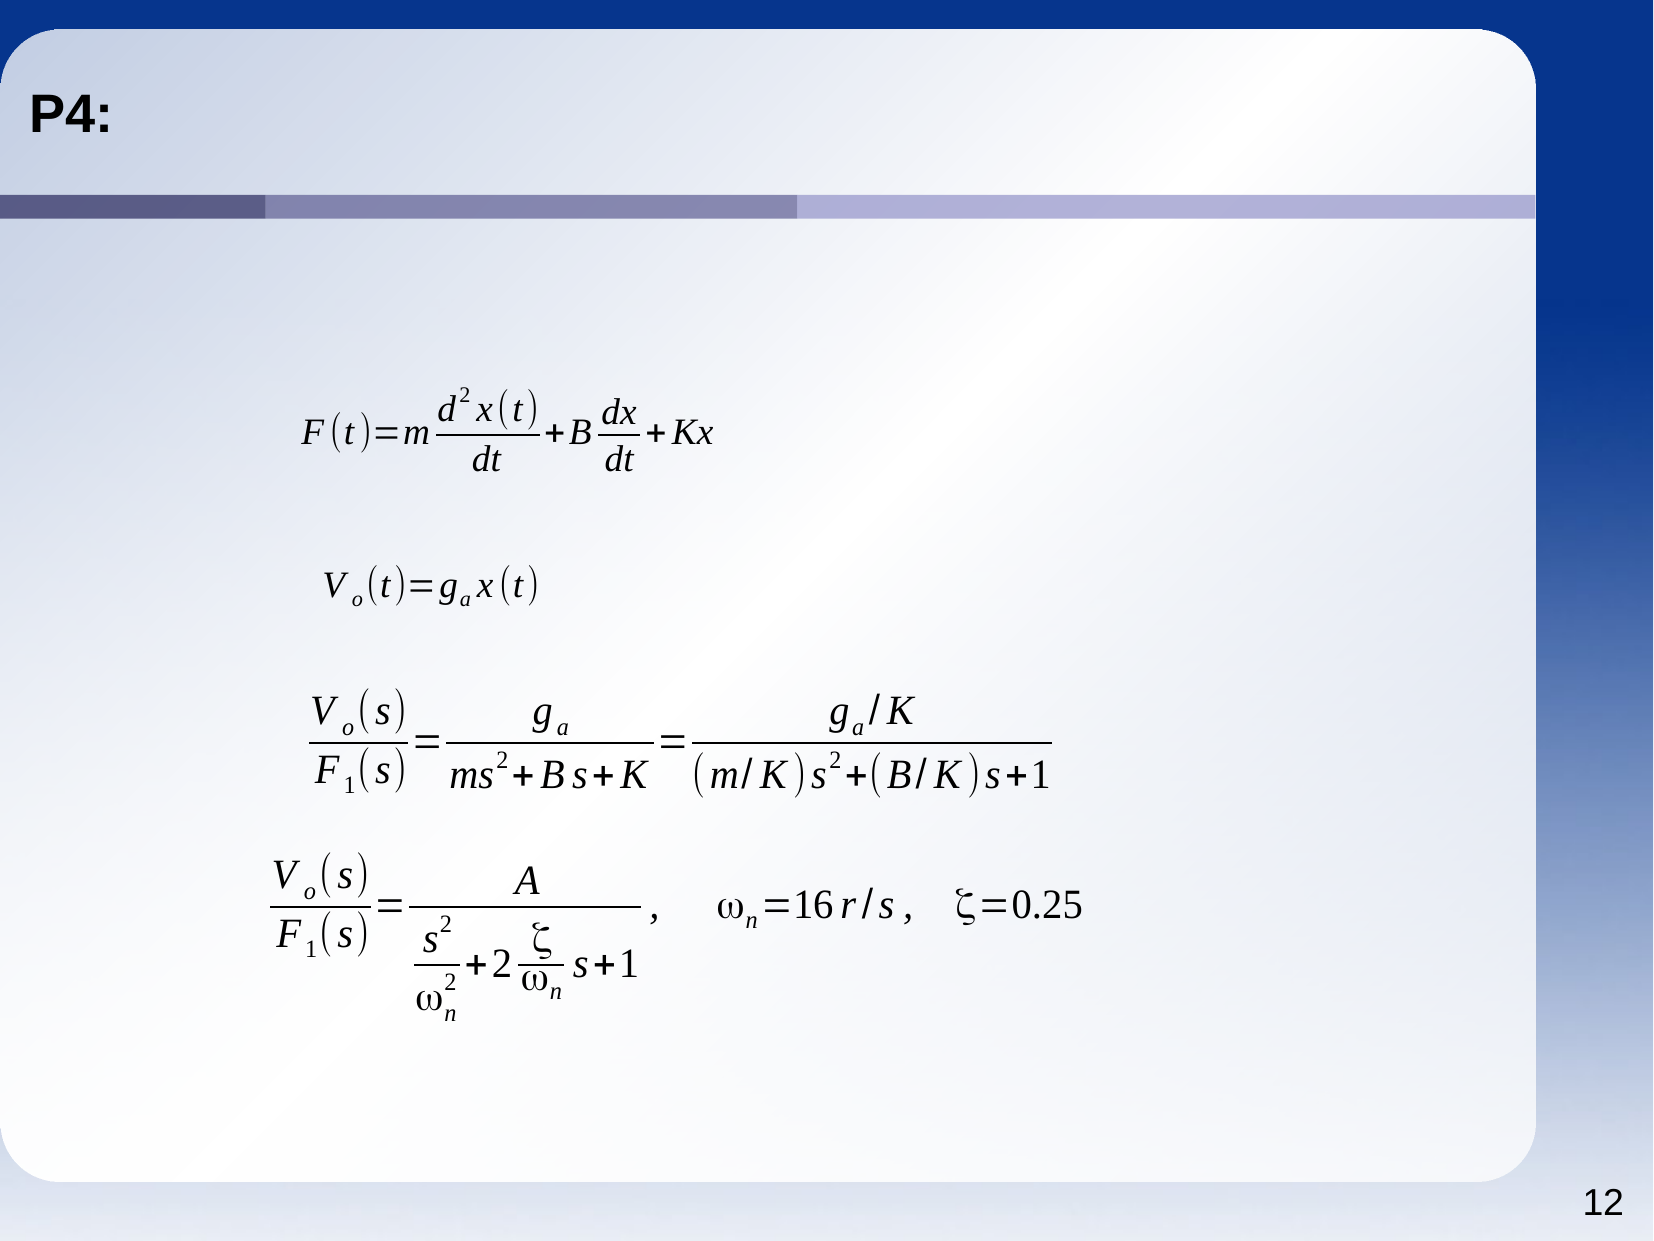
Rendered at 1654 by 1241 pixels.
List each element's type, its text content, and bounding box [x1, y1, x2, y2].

title P4: [29, 49, 1506, 178]
chart [262, 850, 1089, 1027]
picture [0, 0, 1654, 1241]
chart [316, 562, 547, 611]
chart [293, 382, 721, 480]
chart [301, 686, 1060, 802]
